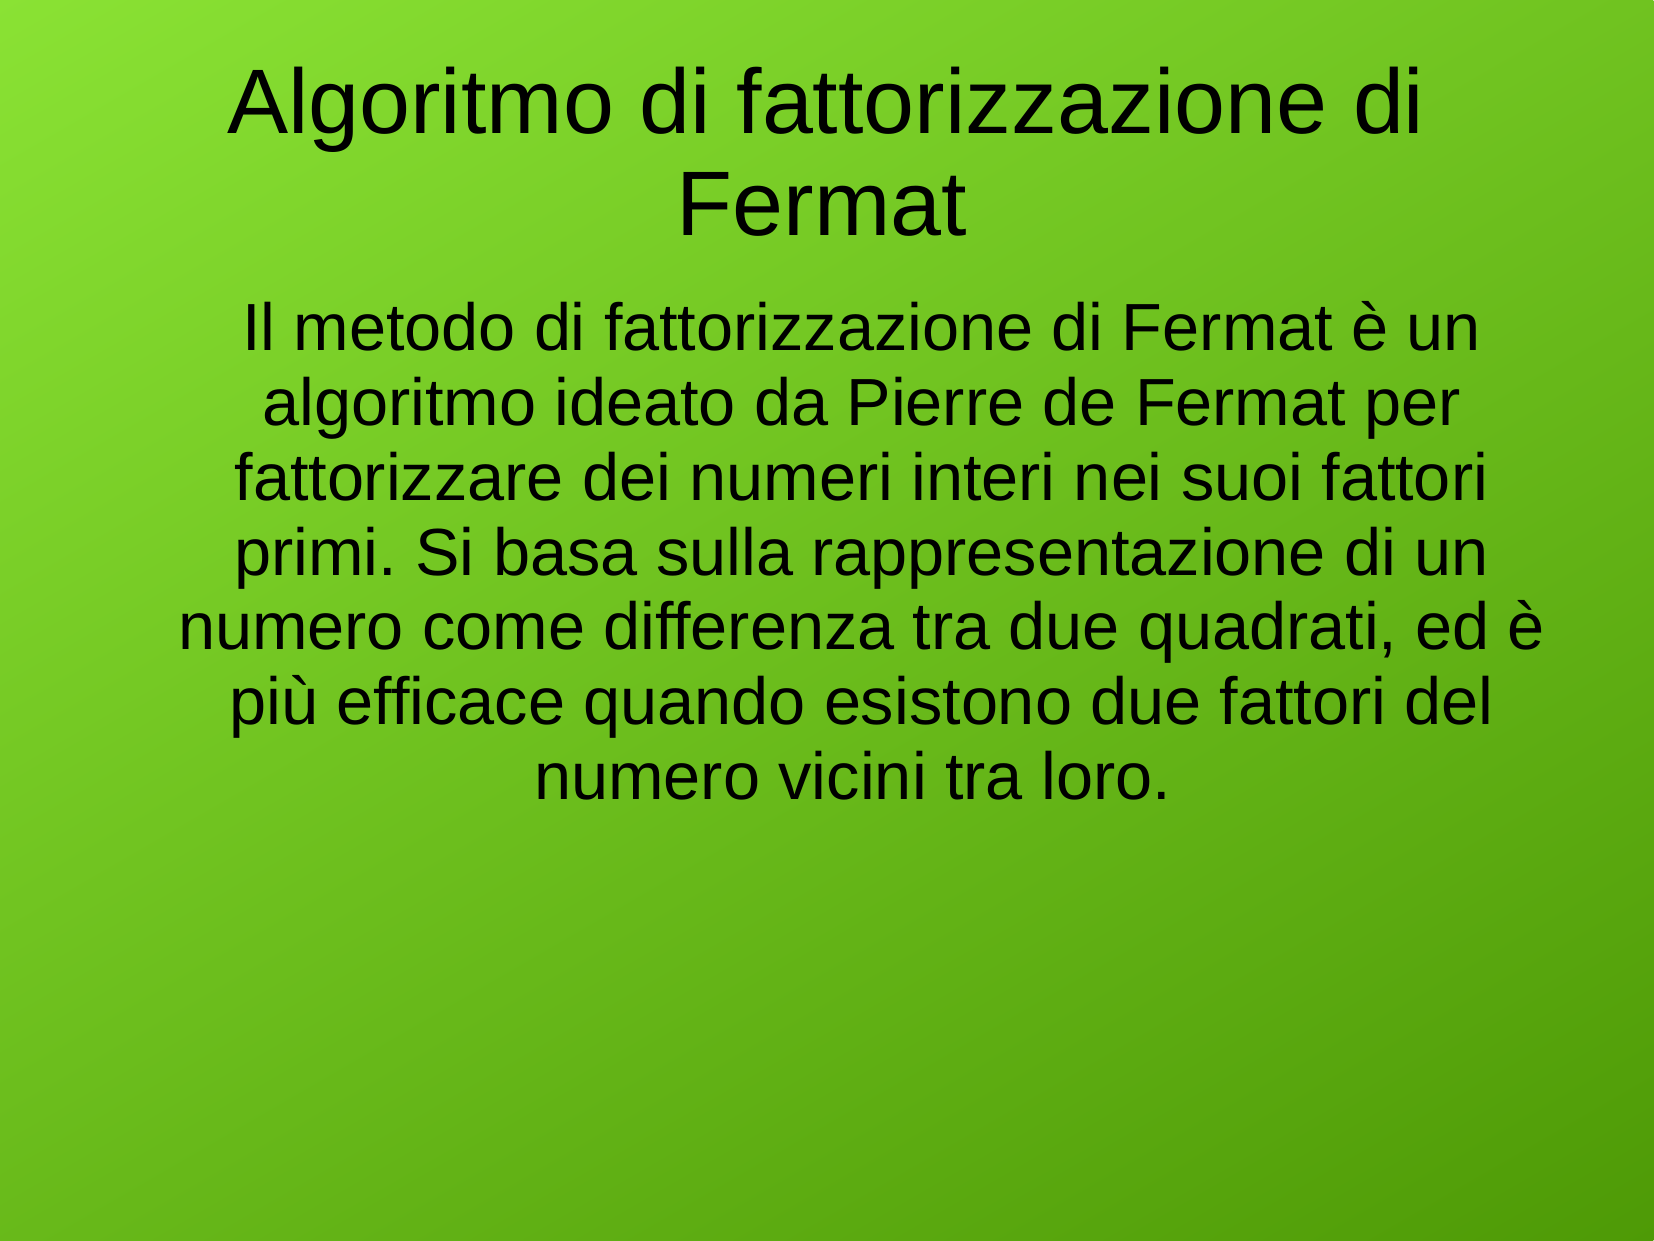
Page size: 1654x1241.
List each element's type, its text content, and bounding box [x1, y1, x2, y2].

title Algoritmo di fattorizzazione di Fermat [82, 49, 1571, 257]
list Il metodo di fattorizzazione di Fermat è un algoritmo ideato da Pierre de Fermat per fattorizzare dei numeri interi nei suoi fattori primi. Si basa sulla rappresentazione di un numero come differenza tra due quadrati, ed è più efficace quando esistono due fattori del numero vicini tra loro. [82, 290, 1571, 1010]
